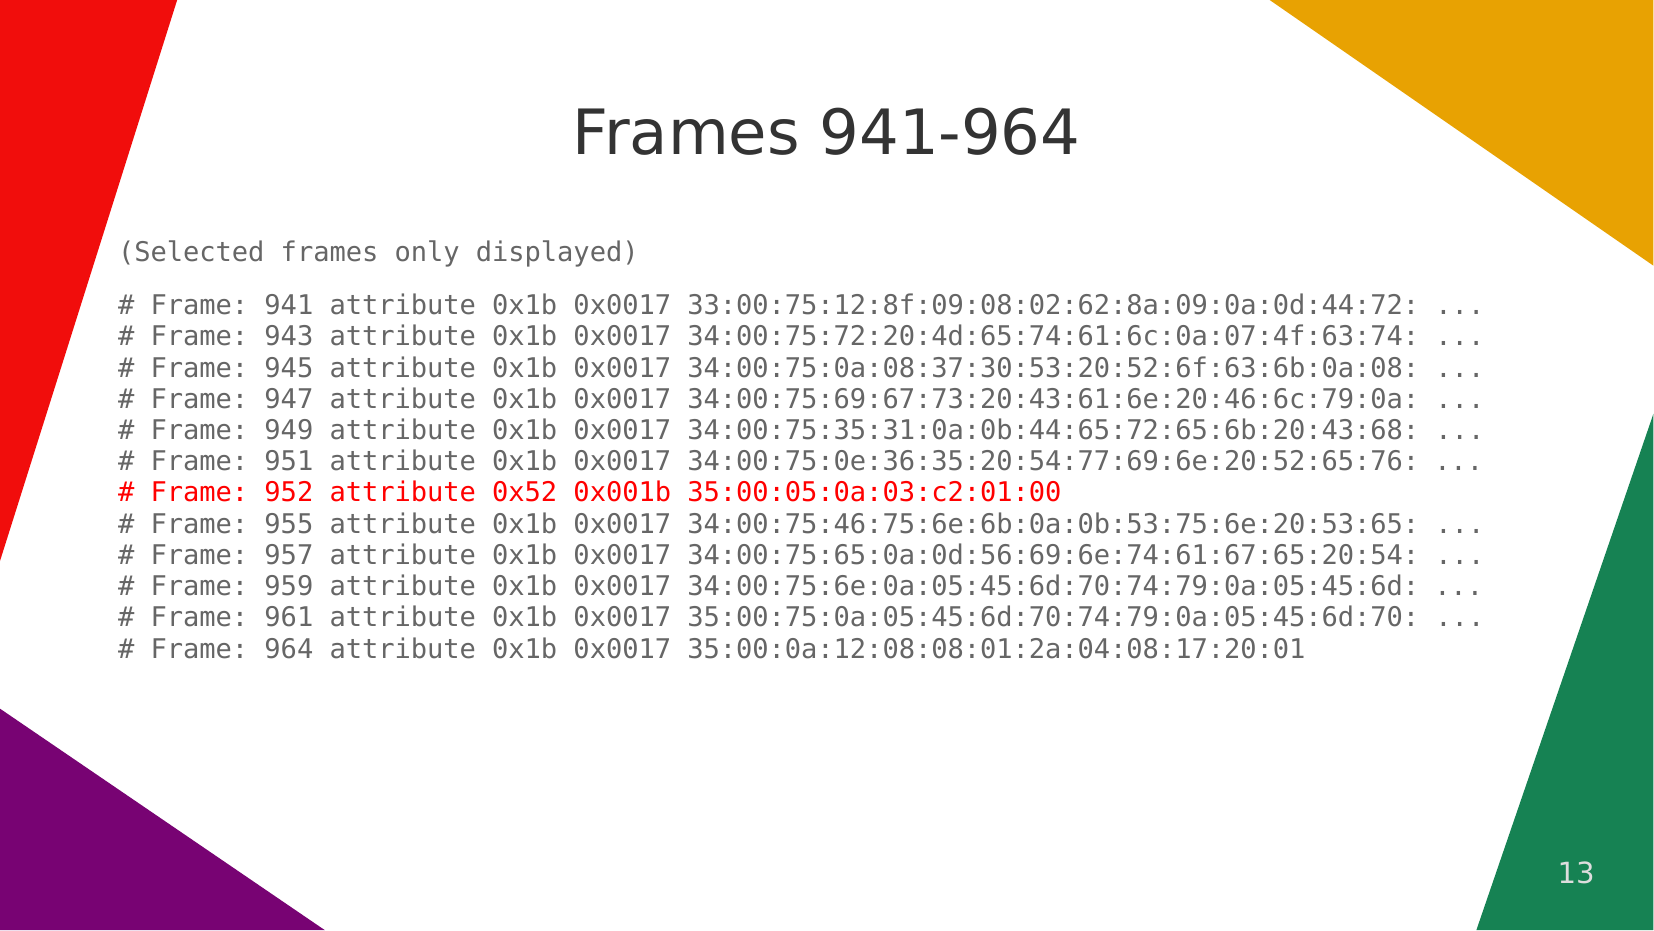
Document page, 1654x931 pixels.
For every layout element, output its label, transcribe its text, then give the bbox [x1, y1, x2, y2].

list (Selected frames only displayed) # Frame: 941 attribute 0x1b 0x0017 33:00:75:12:8f:09:08:02:62:8a:09:0a:0d:44:72: ... # Frame: 943 attribute 0x1b 0x0017 34:00:75:72:20:4d:65:74:61:6c:0a:07:4f:63:74: ... # Frame: 945 attribute 0x1b 0x0017 34:00:75:0a:08:37:30:53:20:52:6f:63:6b:0a:08: ... # Frame: 947 attribute 0x1b 0x0017 34:00:75:69:67:73:20:43:61:6e:20:46:6c:79:0a: ... # Frame: 949 attribute 0x1b 0x0017 34:00:75:35:31:0a:0b:44:65:72:65:6b:20:43:68: ... # Frame: 951 attribute 0x1b 0x0017 34:00:75:0e:36:35:20:54:77:69:6e:20:52:65:76: ... # Frame: 952 attribute 0x52 0x001b 35:00:05:0a:03:c2:01:00 # Frame: 955 attribute 0x1b 0x0017 34:00:75:46:75:6e:6b:0a:0b:53:75:6e:20:53:65: ... # Frame: 957 attribute 0x1b 0x0017 34:00:75:65:0a:0d:56:69:6e:74:61:67:65:20:54: ... # Frame: 959 attribute 0x1b 0x0017 34:00:75:6e:0a:05:45:6d:70:74:79:0a:05:45:6d: ... # Frame: 961 attribute 0x1b 0x0017 35:00:75:0a:05:45:6d:70:74:79:0a:05:45:6d:70: ... # Frame: 964 attribute 0x1b 0x0017 35:00:0a:12:08:08:01:2a:04:08:17:20:01 [118, 236, 1536, 827]
title Frames 941-964 [118, 59, 1536, 207]
